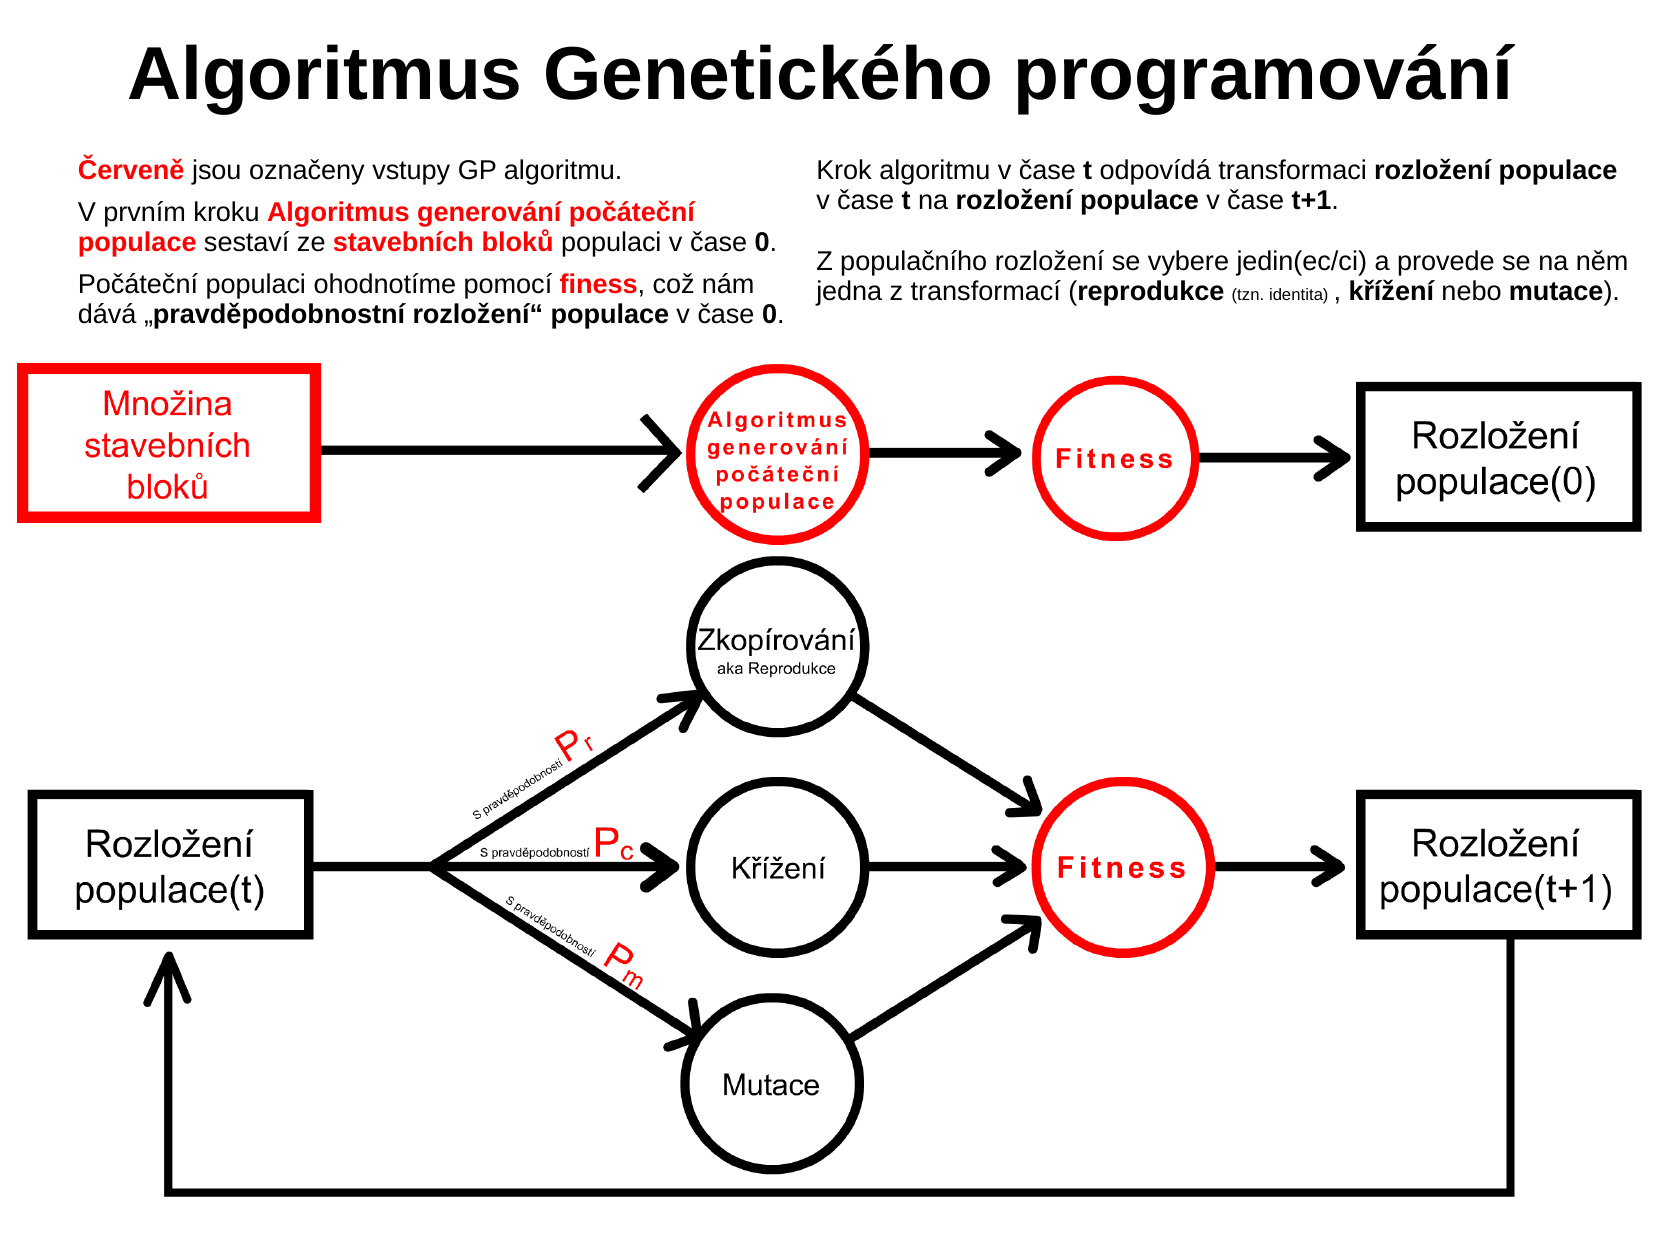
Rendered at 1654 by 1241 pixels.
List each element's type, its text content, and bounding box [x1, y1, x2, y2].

text_box Krok algoritmu v čase t odpovídá transformaci rozložení populace v čase t na rozložení populace v čase t+1. Z populačního rozložení se vybere jedin(ec/ci) a provede se na něm jedna z transformací (reprodukce (tzn. identita) , křížení nebo mutace). [797, 147, 1654, 355]
title Algoritmus Genetického programování [76, 0, 1565, 178]
text_box Červeně jsou označeny vstupy GP algoritmu. V prvním kroku Algoritmus generování počáteční populace sestaví ze stavebních bloků populaci v čase 0. Počáteční populaci ohodnotíme pomocí finess, což nám dává „pravděpodobnostní rozložení“ populace v čase 0. [59, 147, 709, 355]
picture [17, 363, 1642, 1198]
